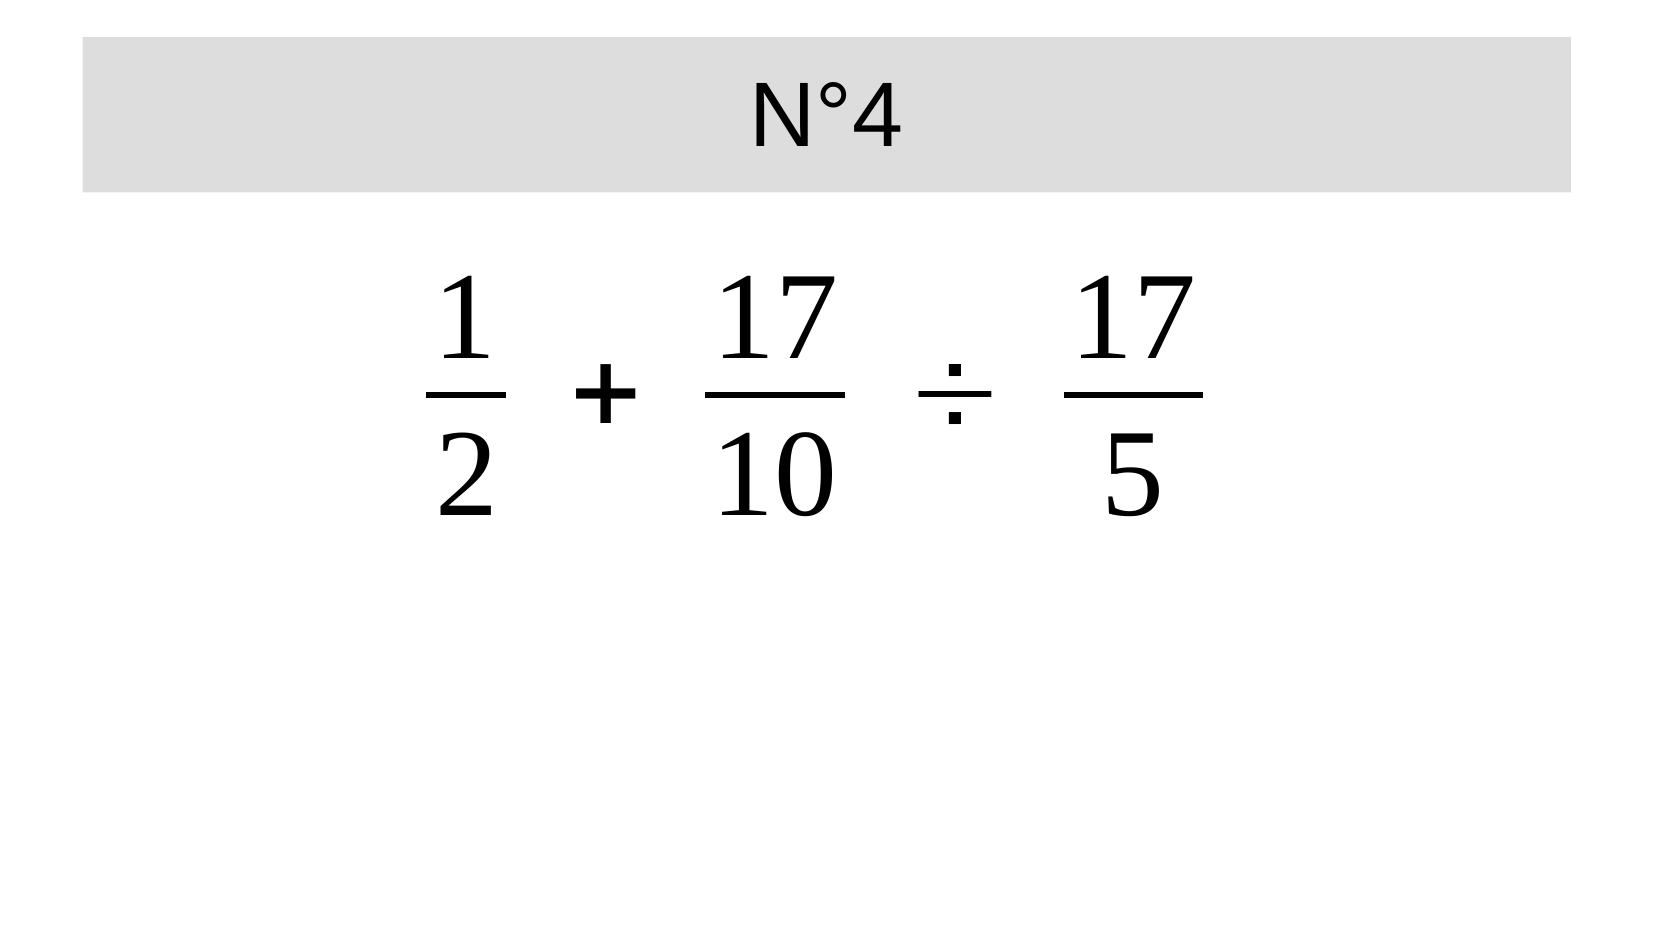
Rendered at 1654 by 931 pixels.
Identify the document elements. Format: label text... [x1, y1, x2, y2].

title N°4 [82, 37, 1571, 193]
chart [413, 248, 1215, 543]
